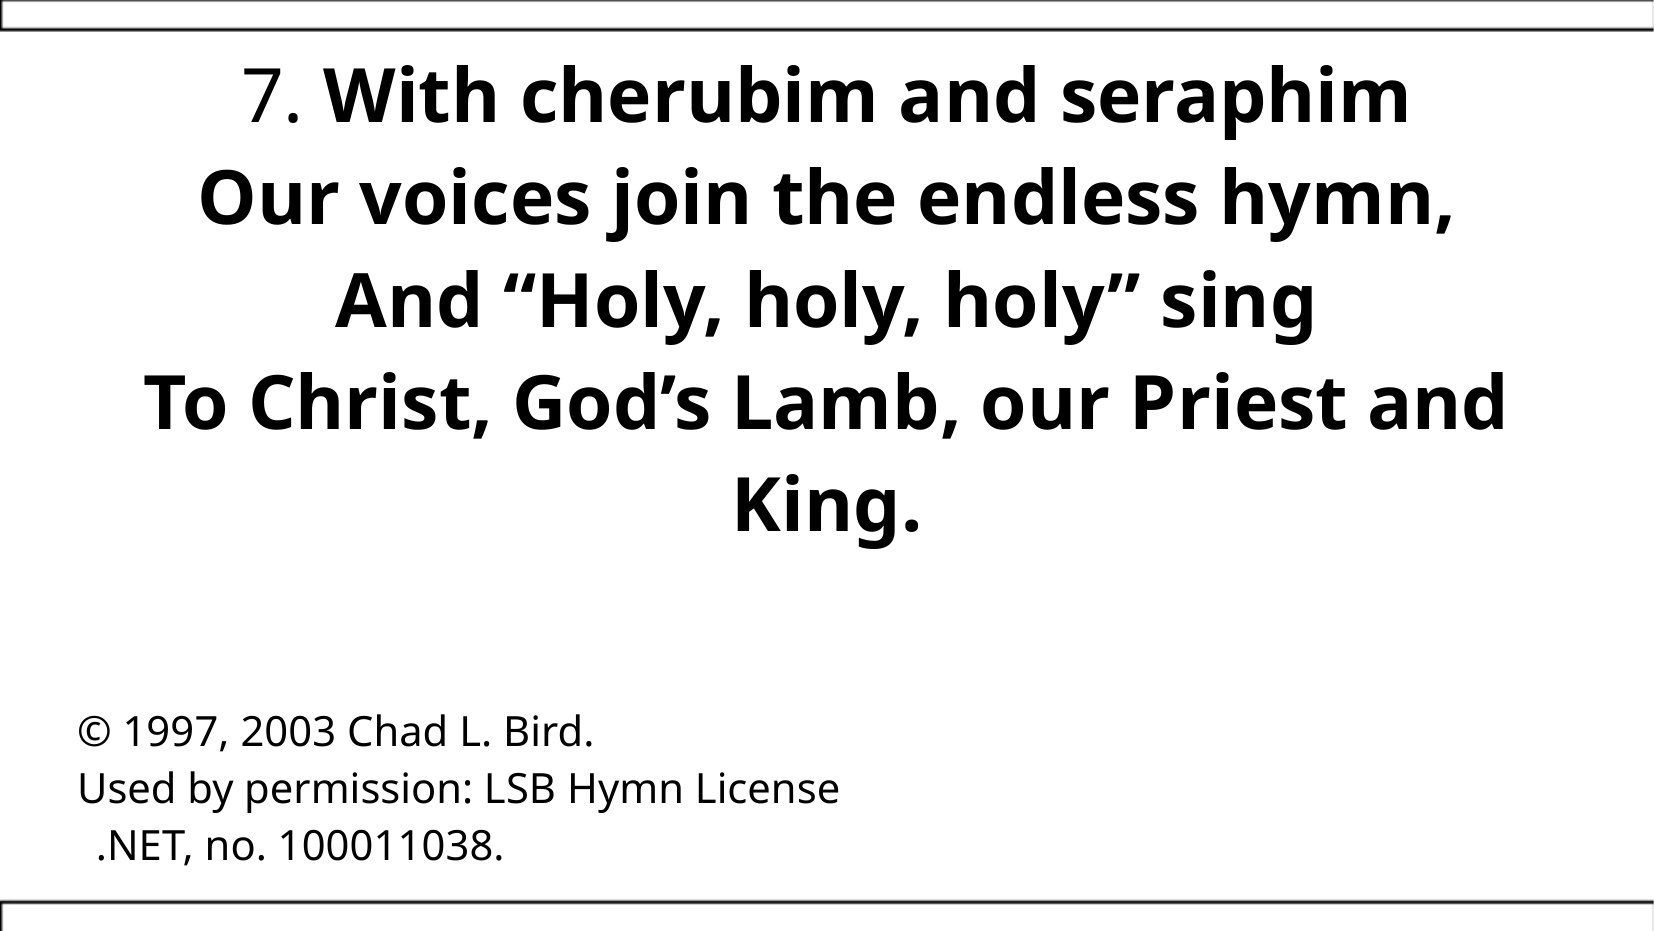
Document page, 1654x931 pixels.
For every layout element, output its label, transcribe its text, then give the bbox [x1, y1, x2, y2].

picture [0, 0, 1654, 931]
text_box 7. With cherubim and seraphim Our voices join the endless hymn, And “Holy, holy, holy” sing To Christ, God’s Lamb, our Priest and King. © 1997, 2003 Chad L. Bird. Used by permission: LSB Hymn License .NET, no. 100011038. [62, 34, 1593, 860]
